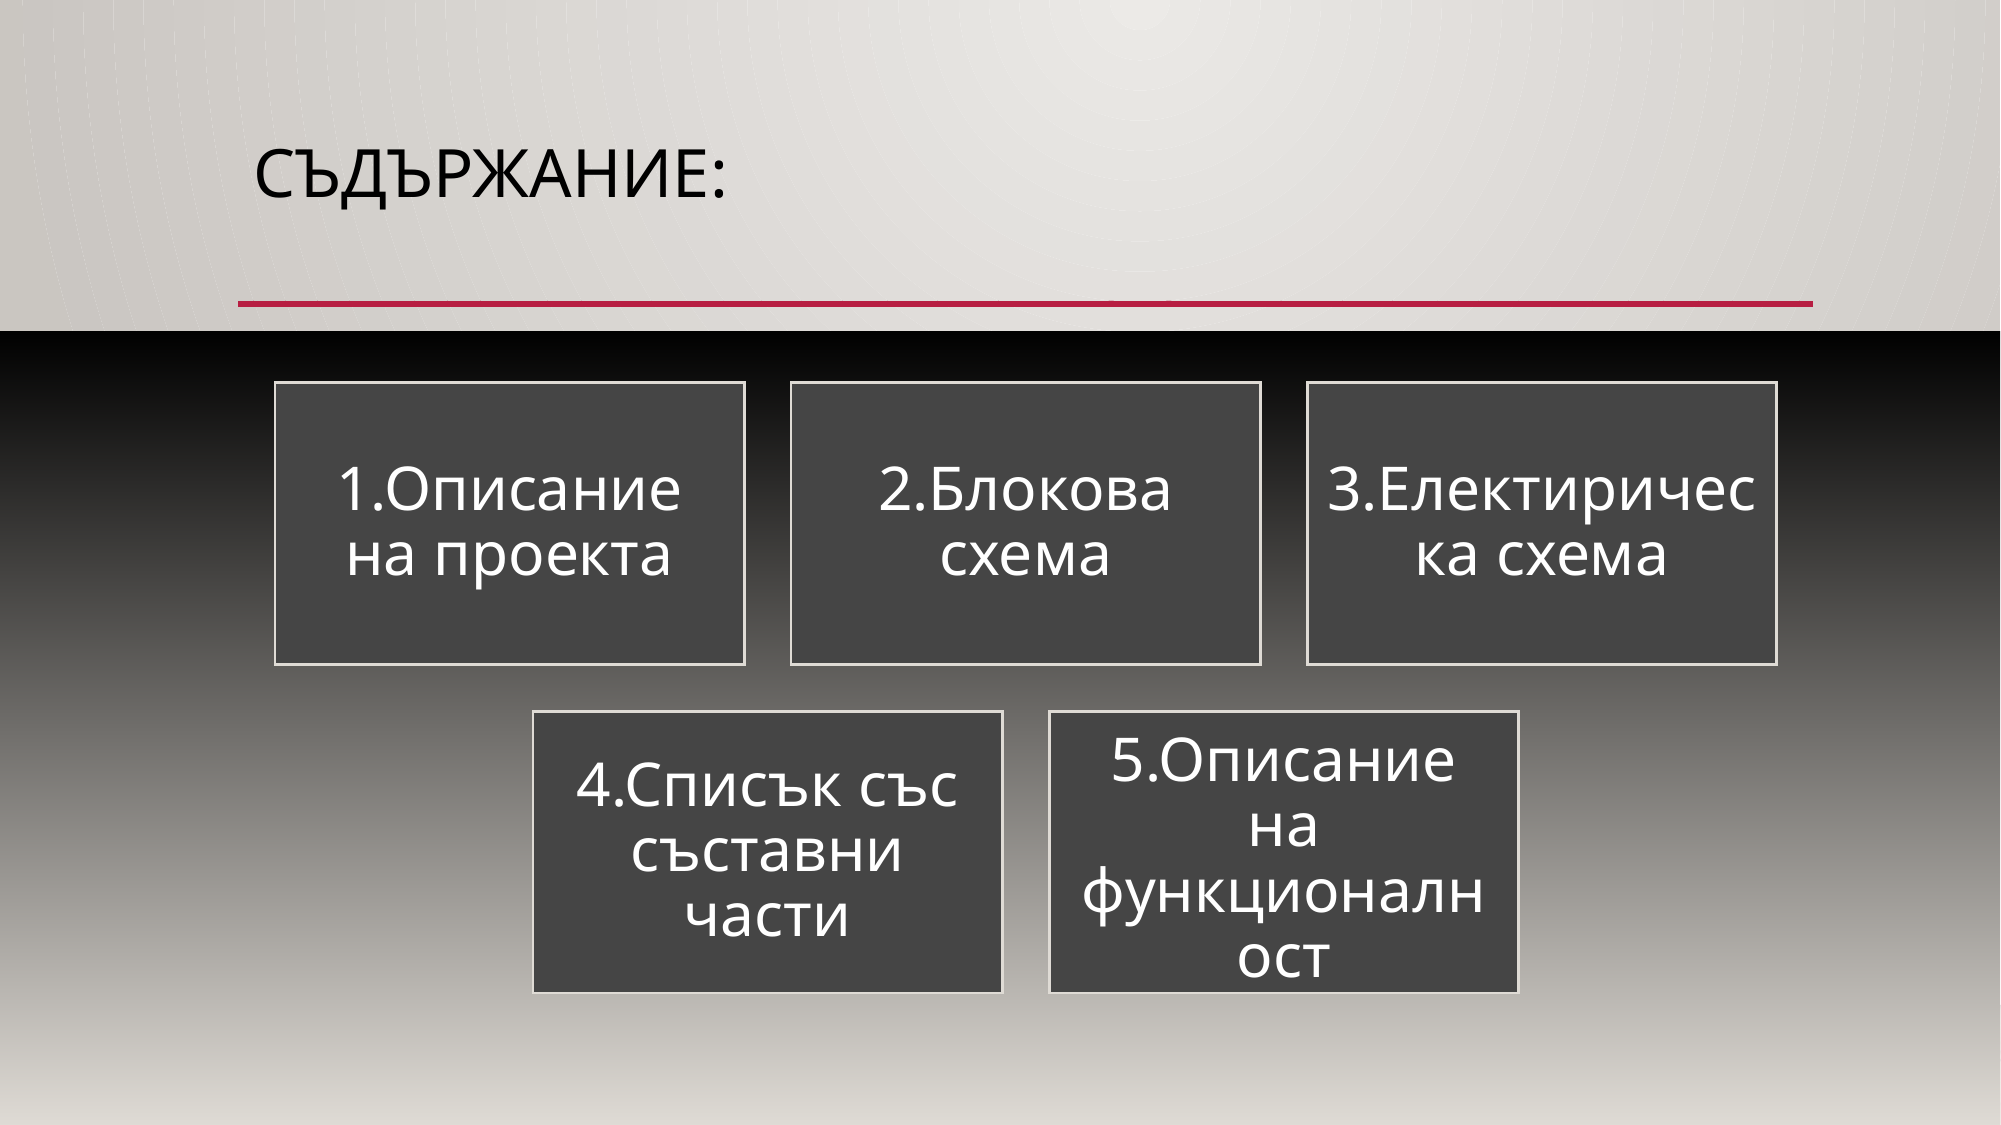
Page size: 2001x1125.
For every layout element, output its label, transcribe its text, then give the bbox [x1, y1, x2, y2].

text_box 4.Списък със съставни части [533, 711, 1003, 993]
text_box 1.Описание на проекта [274, 382, 745, 665]
text_box [0, 0, 2000, 1125]
title Съдържание: [238, 131, 1814, 305]
text_box 3.Електирическа схема [1307, 382, 1777, 665]
text_box 5.Описание на функционалност [1049, 711, 1519, 993]
text_box 2.Блокова схема [791, 382, 1261, 665]
